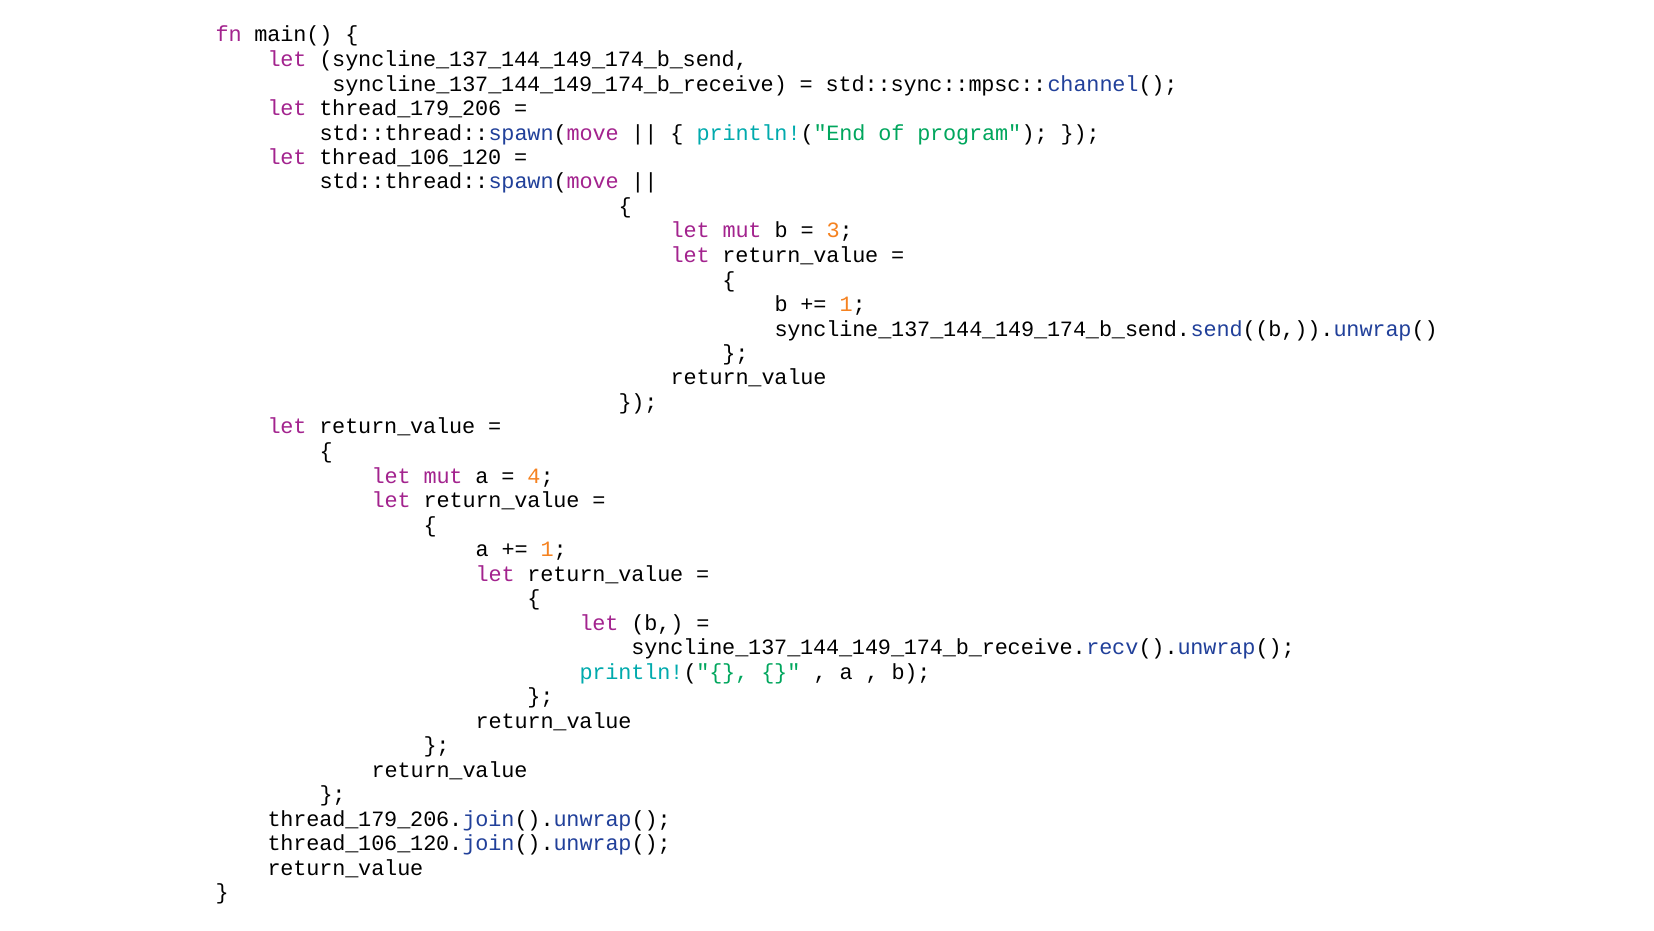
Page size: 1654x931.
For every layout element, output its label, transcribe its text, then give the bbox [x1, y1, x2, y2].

text_box fn main() { let (syncline_137_144_149_174_b_send, syncline_137_144_149_174_b_receive) = std::sync::mpsc::channel(); let thread_179_206 = std::thread::spawn(move || { println!("End of program"); }); let thread_106_120 = std::thread::spawn(move || { let mut b = 3; let return_value = { b += 1; syncline_137_144_149_174_b_send.send((b,)).unwrap() }; return_value }); let return_value = { let mut a = 4; let return_value = { a += 1; let return_value = { let (b,) = syncline_137_144_149_174_b_receive.recv().unwrap(); println!("{}, {}" , a , b); }; return_value }; return_value }; thread_179_206.join().unwrap(); thread_106_120.join().unwrap(); return_value } [200, 16, 1453, 914]
